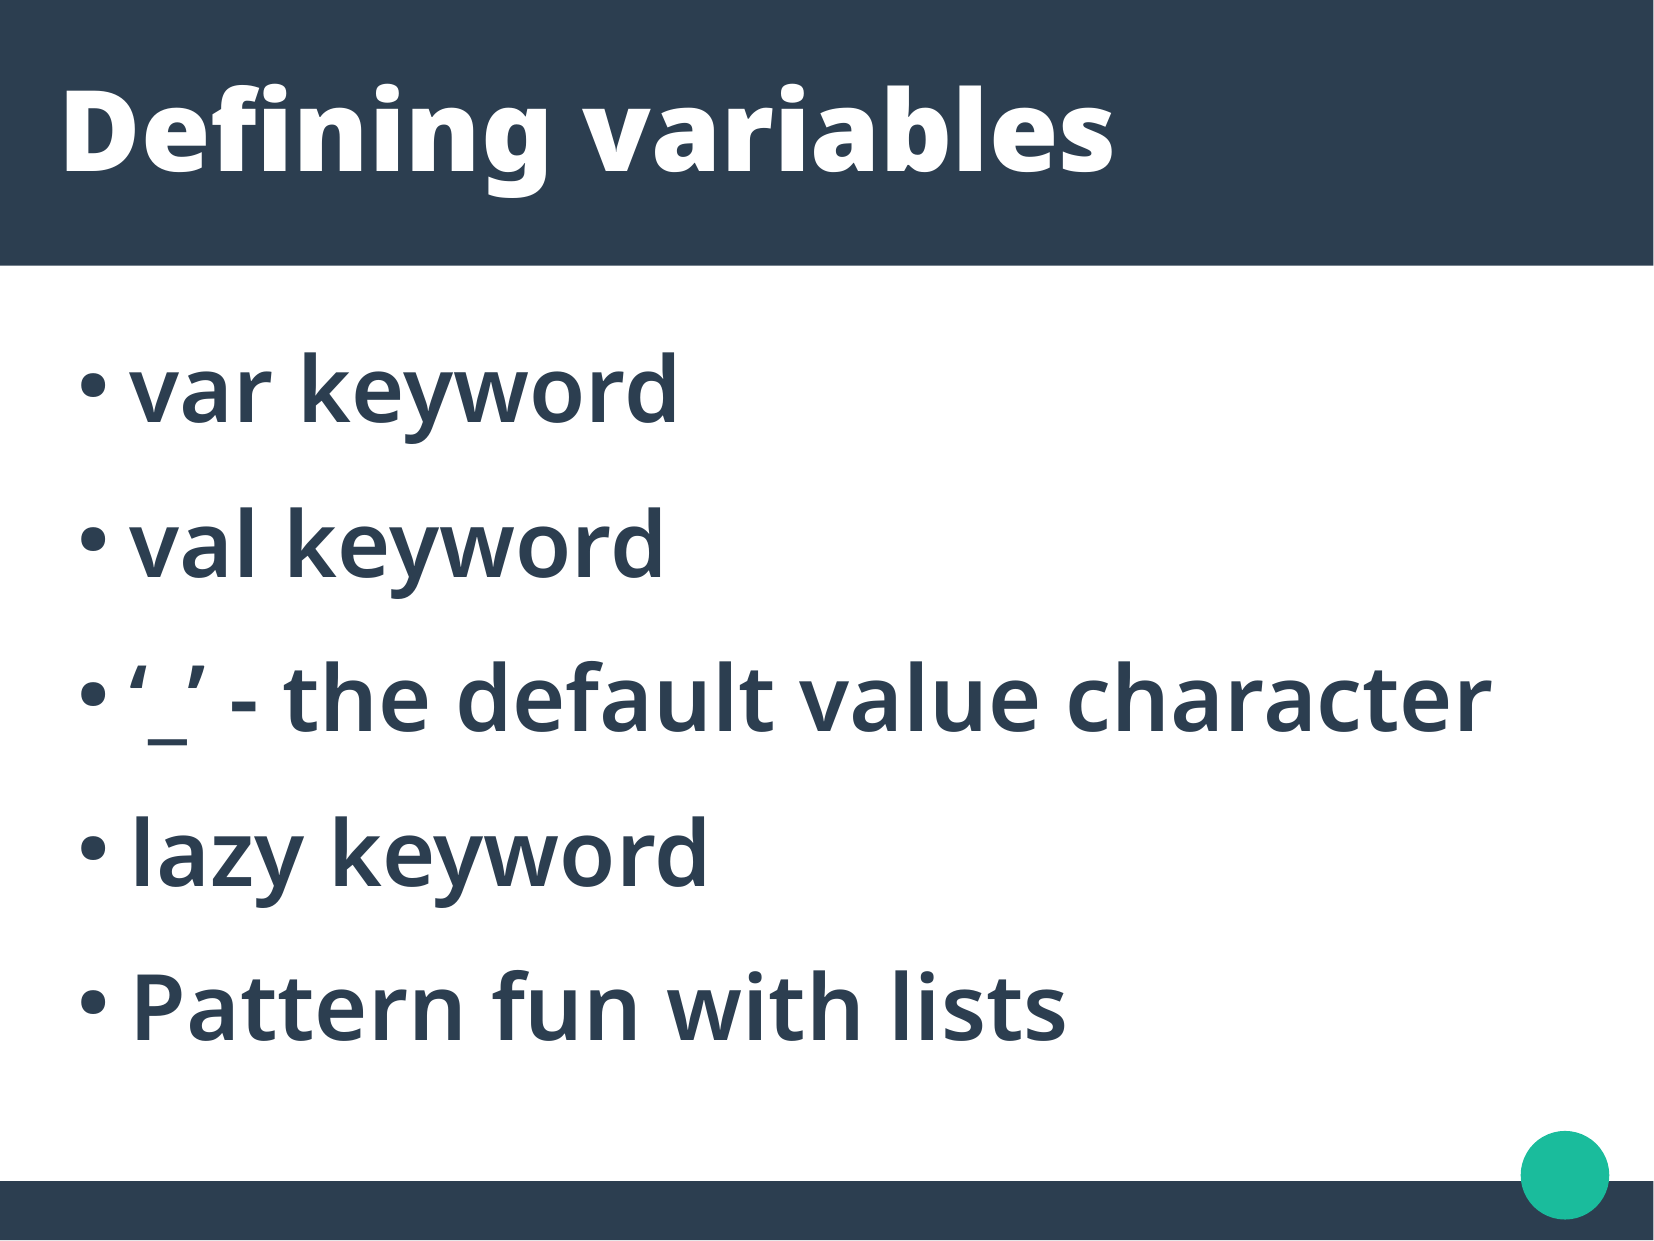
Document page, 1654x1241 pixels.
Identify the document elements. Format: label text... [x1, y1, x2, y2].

list var keyword val keyword ‘_’ - the default value character lazy keyword Pattern fun with lists [59, 324, 1595, 1152]
title Defining variables [59, 49, 1595, 207]
